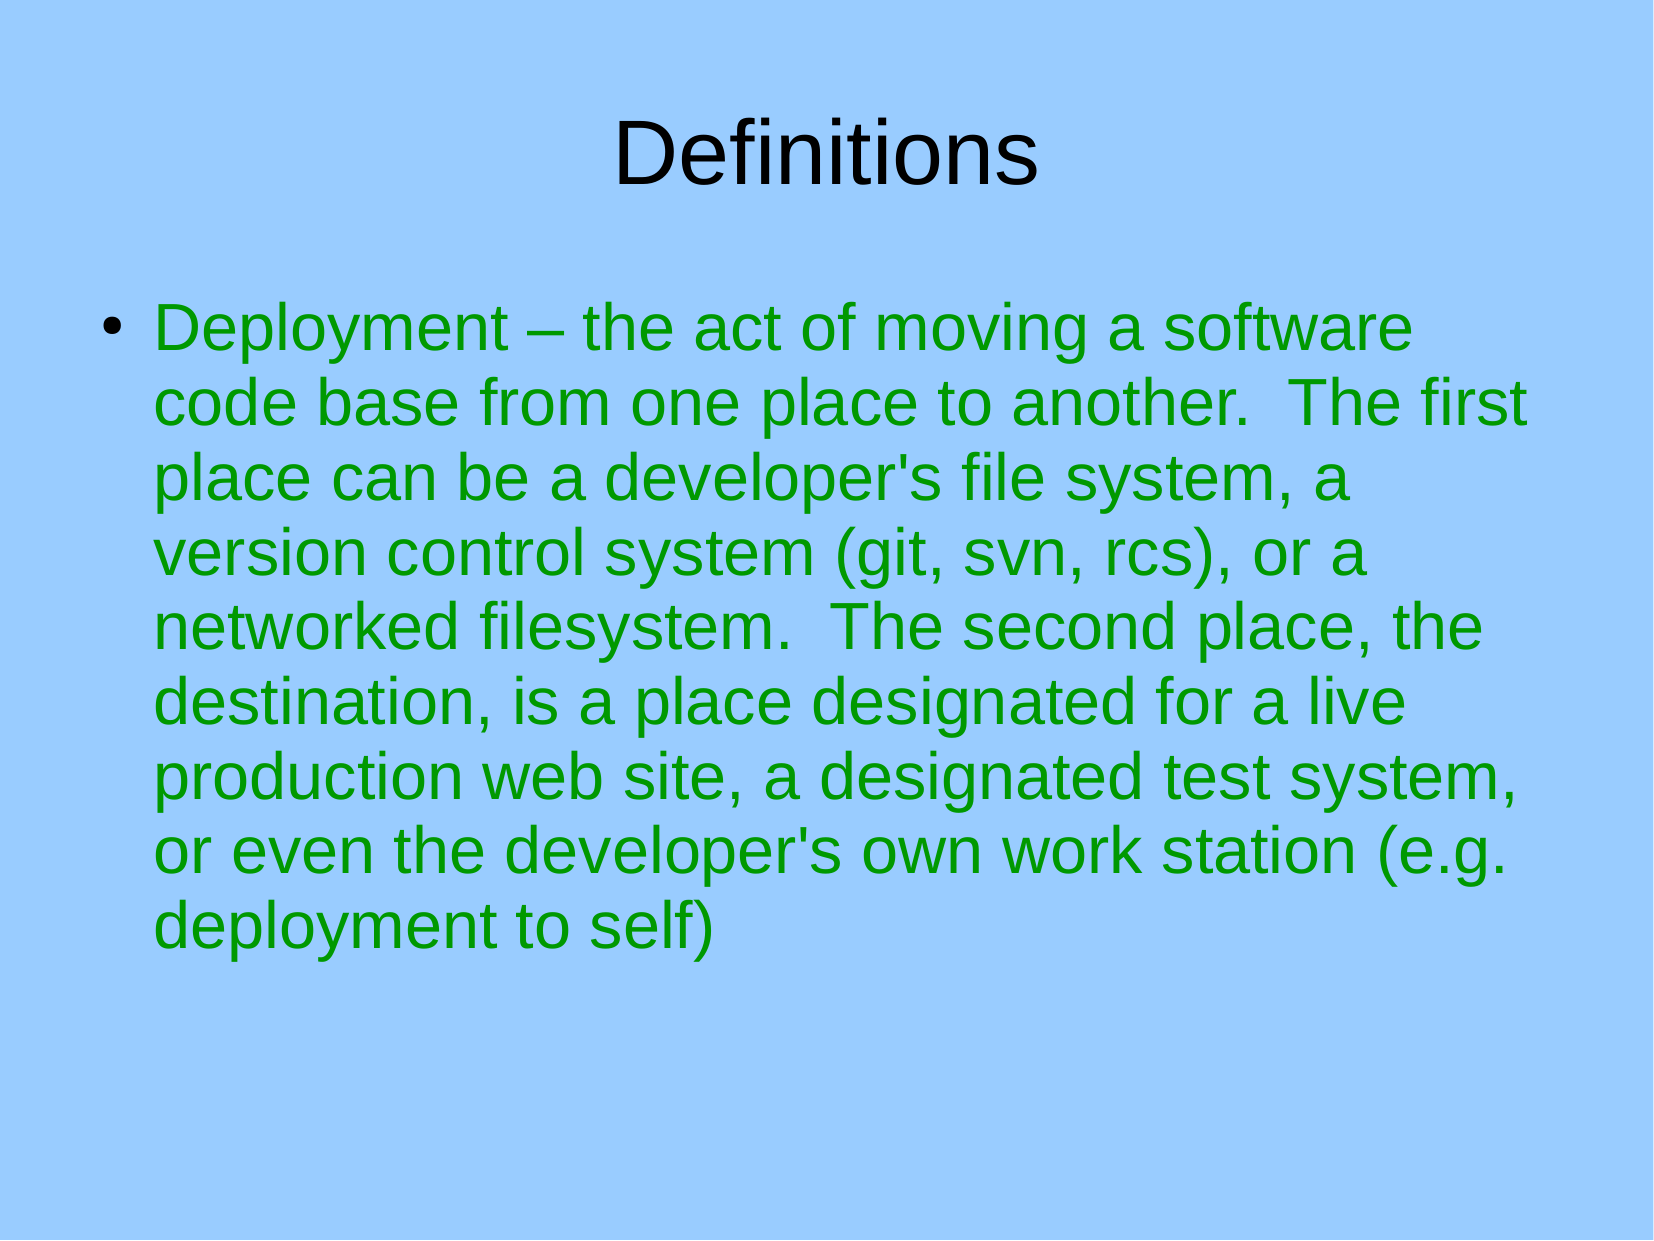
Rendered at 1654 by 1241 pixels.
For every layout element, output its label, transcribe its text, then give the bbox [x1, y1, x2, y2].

list Deployment – the act of moving a software code base from one place to another. The first place can be a developer's file system, a version control system (git, svn, rcs), or a networked filesystem. The second place, the destination, is a place designated for a live production web site, a designated test system, or even the developer's own work station (e.g. deployment to self) [82, 290, 1538, 1010]
title Definitions [82, 49, 1571, 257]
